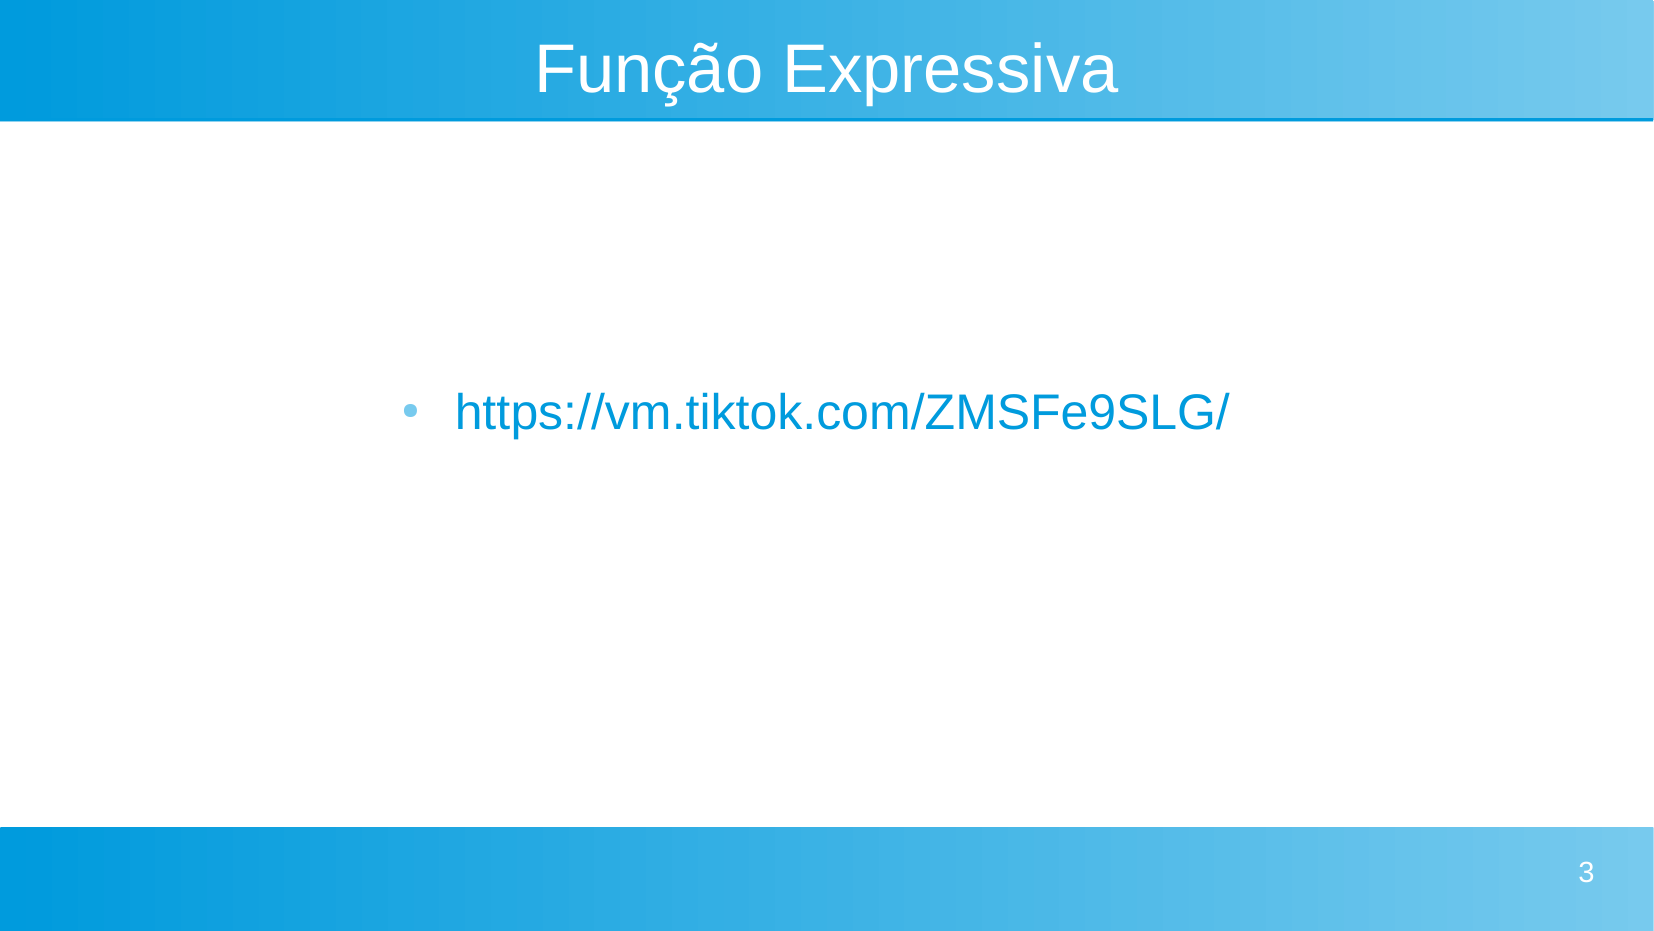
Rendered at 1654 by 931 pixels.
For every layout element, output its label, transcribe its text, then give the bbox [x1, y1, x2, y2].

list https://vm.tiktok.com/ZMSFe9SLG/ [383, 383, 1359, 443]
title Função Expressiva [59, 29, 1595, 108]
